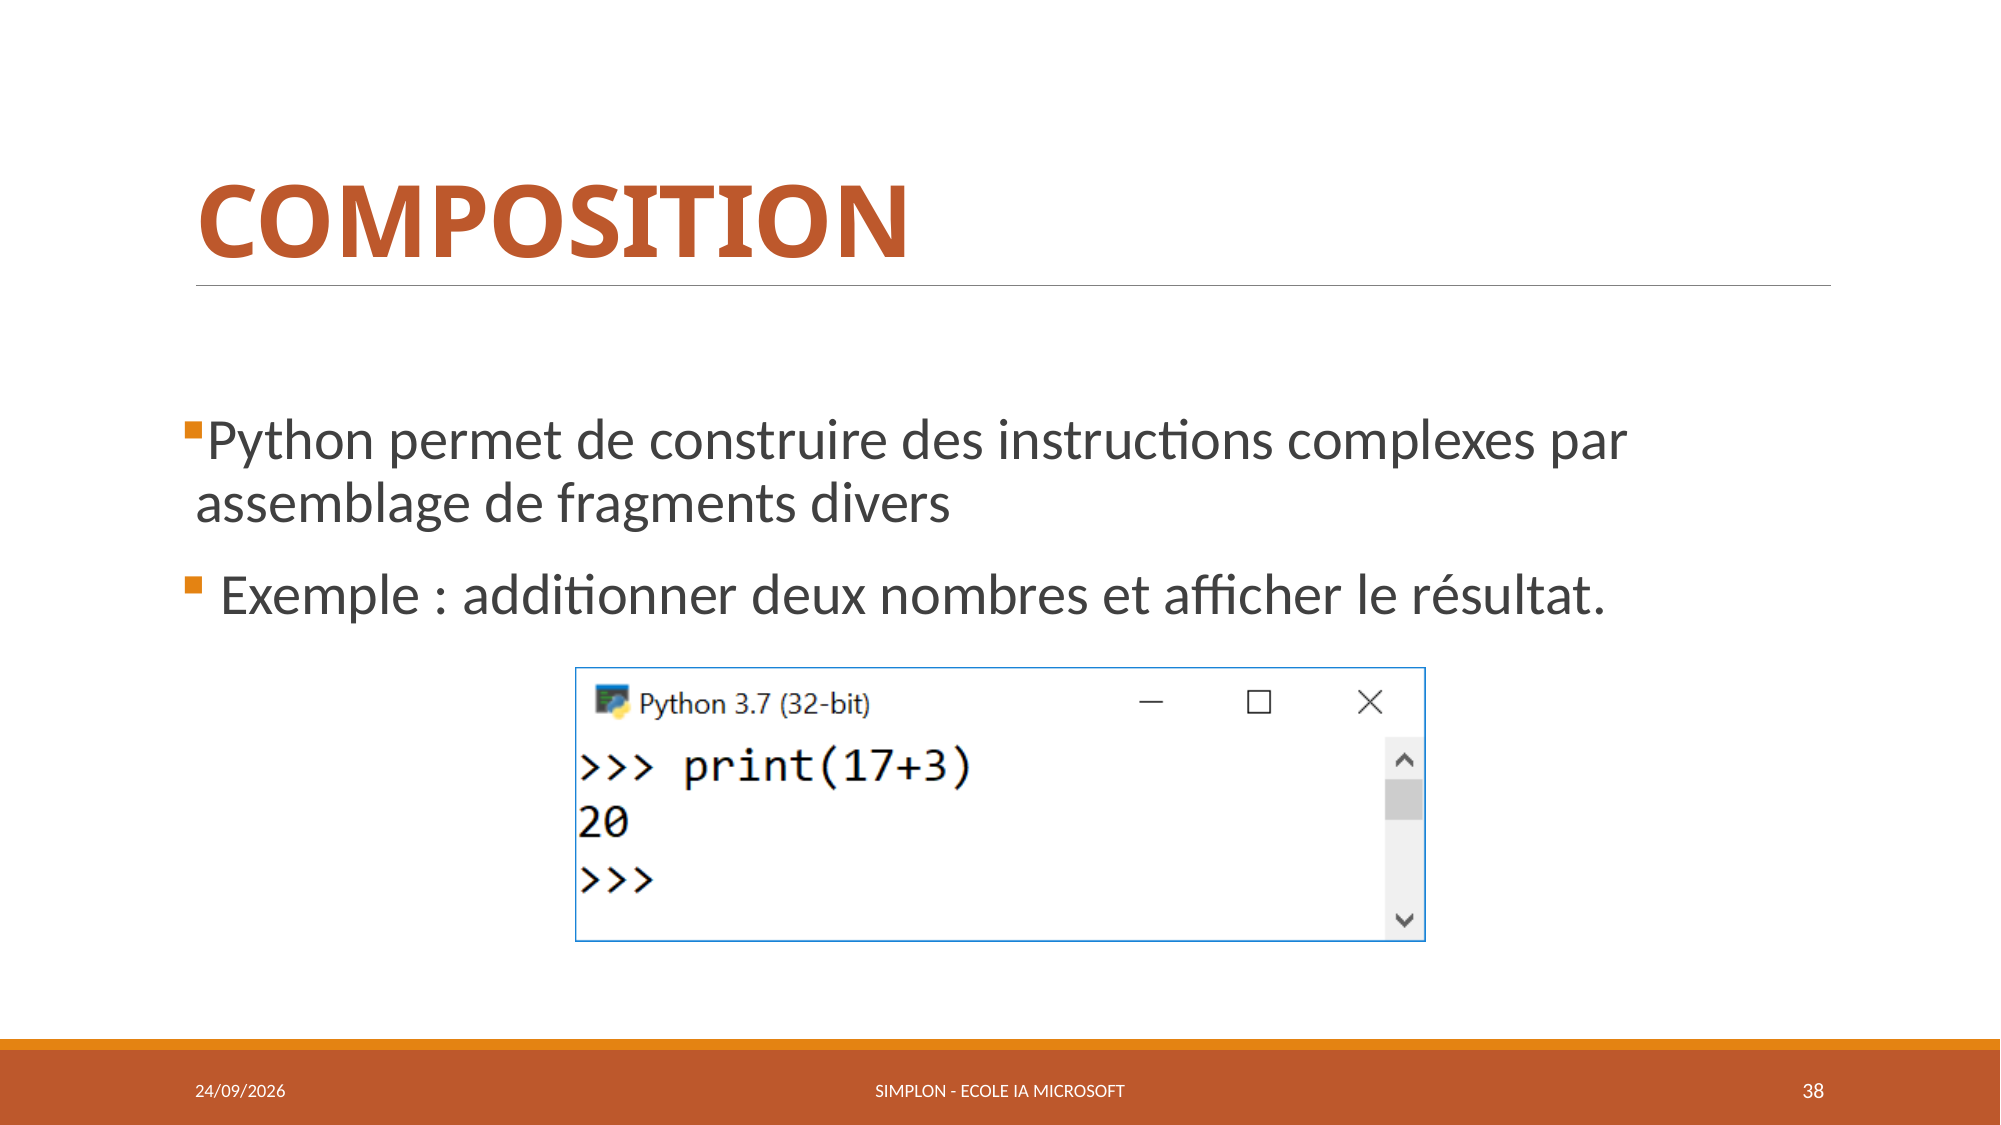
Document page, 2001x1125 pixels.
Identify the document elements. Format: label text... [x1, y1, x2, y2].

footer Simplon - Ecole IA Microsoft [604, 1059, 1396, 1120]
picture [575, 667, 1426, 943]
slide_number <numéro> [1624, 1059, 1840, 1120]
slide_number 16/01/2020 [180, 1059, 586, 1120]
list Python permet de construire des instructions complexes par assemblage de fragments divers Exemple : additionner deux nombres et afficher le résultat. [180, 302, 1830, 976]
title COMPOSITION [180, 47, 1830, 285]
